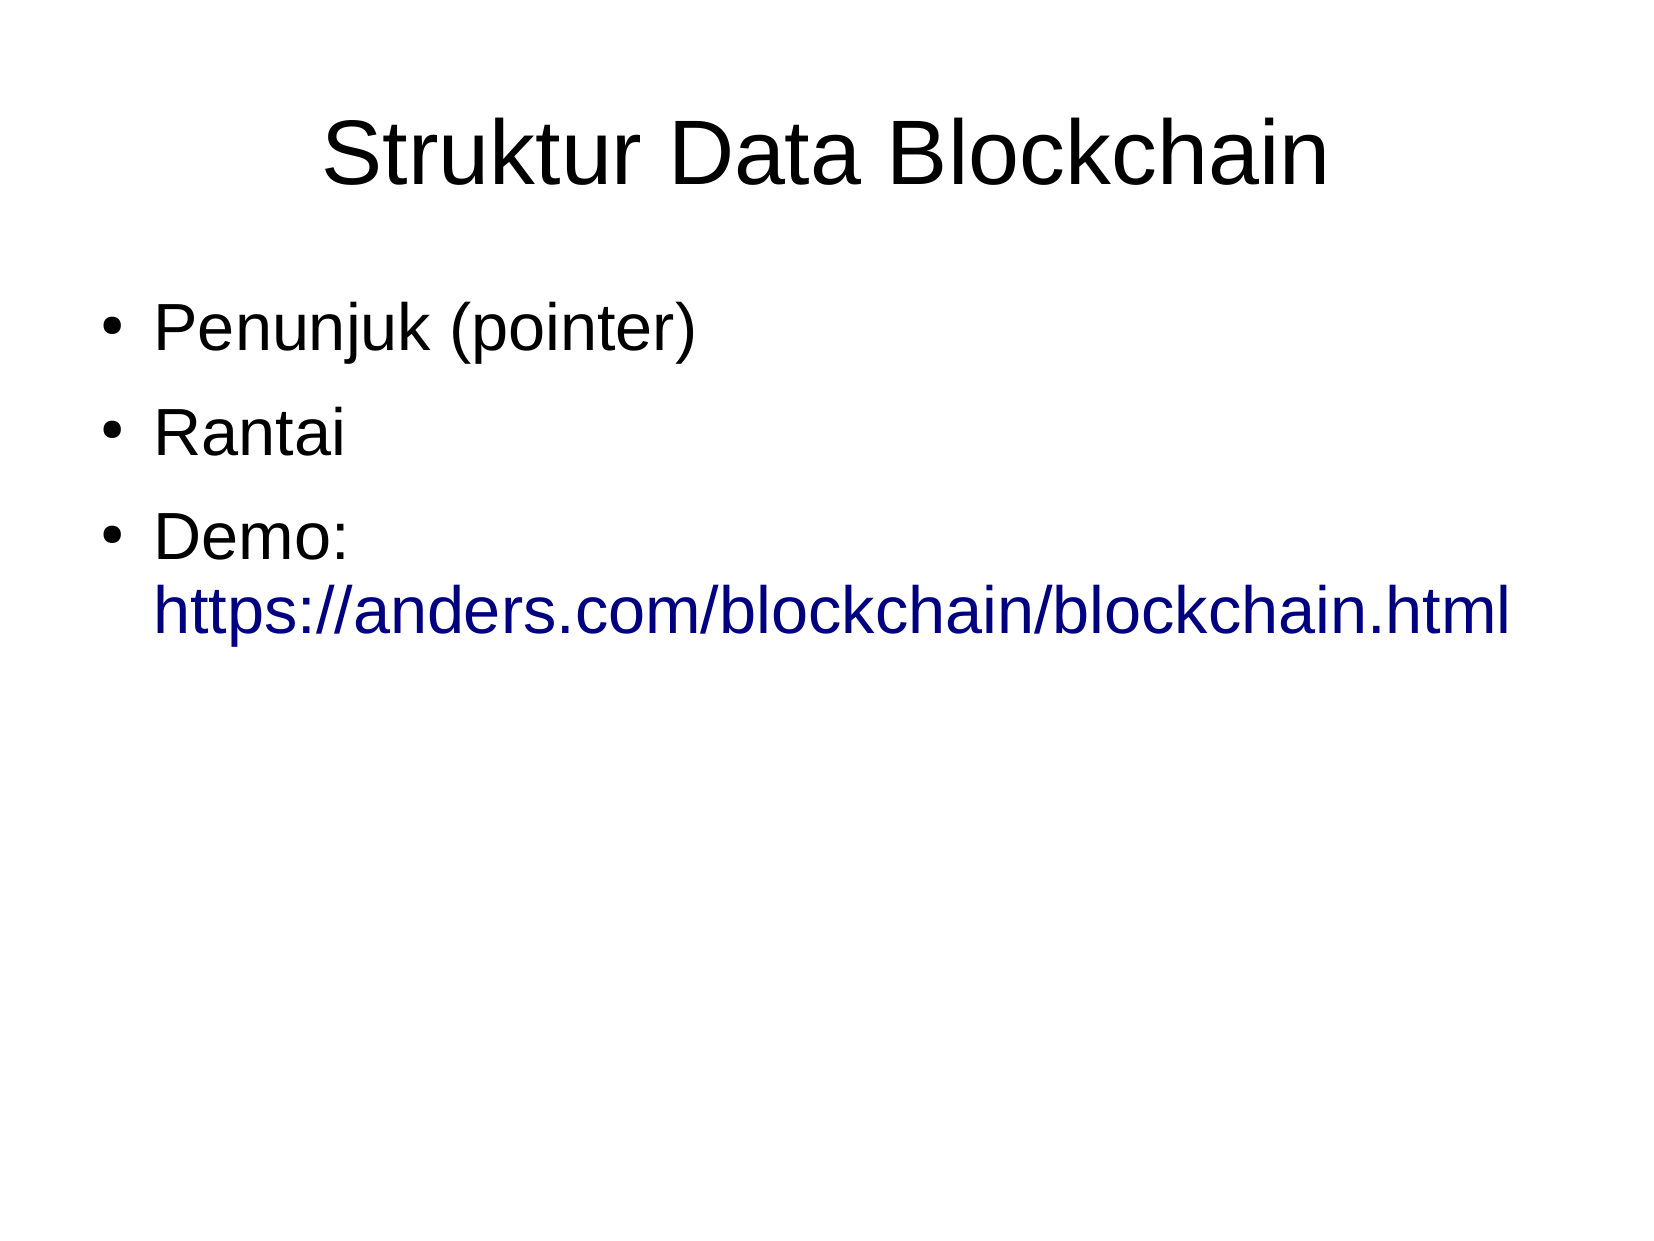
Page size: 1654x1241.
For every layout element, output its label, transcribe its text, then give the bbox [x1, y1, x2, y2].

title Struktur Data Blockchain [82, 49, 1571, 257]
list Penunjuk (pointer) Rantai Demo: https://anders.com/blockchain/blockchain.html [82, 290, 1571, 1010]
